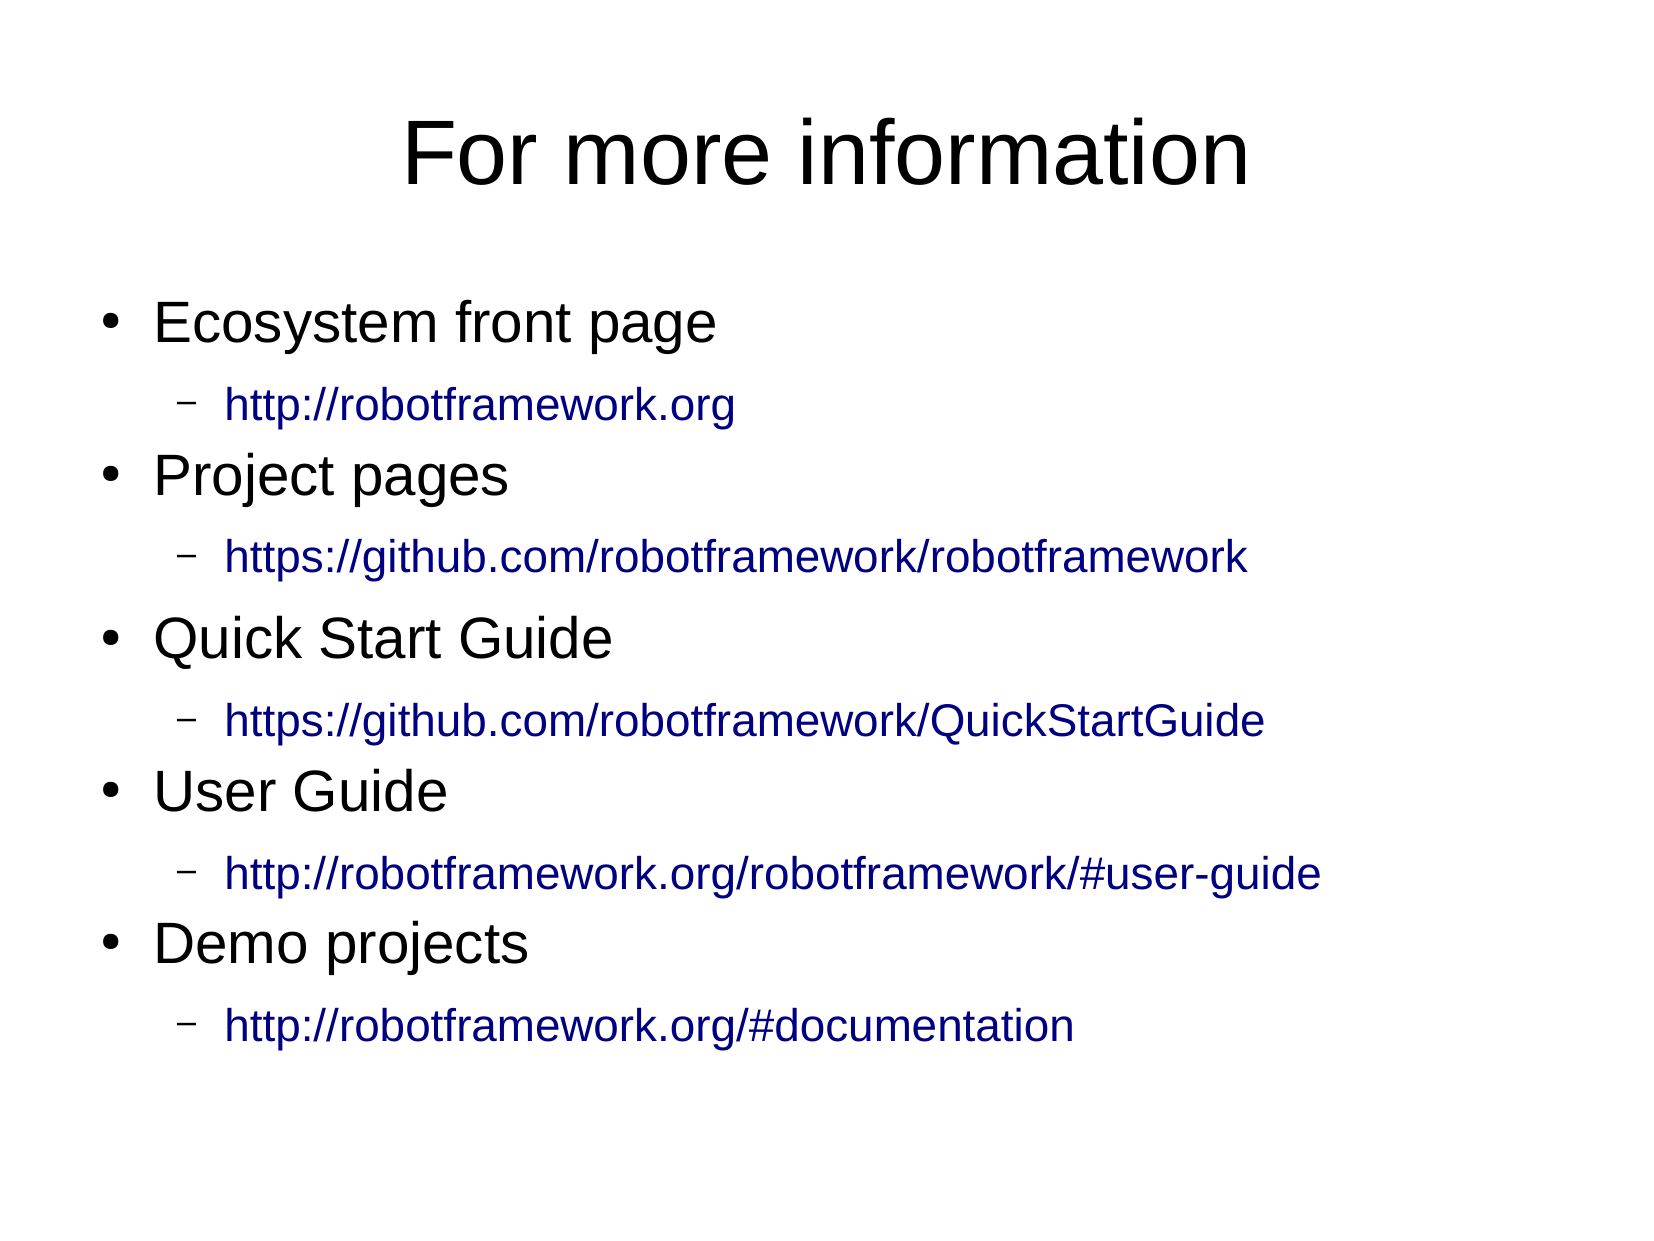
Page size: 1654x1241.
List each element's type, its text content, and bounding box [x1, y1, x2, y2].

list Ecosystem front page http://robotframework.org Project pages https://github.com/robotframework/robotframework Quick Start Guide https://github.com/robotframework/QuickStartGuide User Guide http://robotframework.org/robotframework/#user-guide Demo projects http://robotframework.org/#documentation [82, 290, 1571, 1094]
title For more information [82, 56, 1571, 250]
